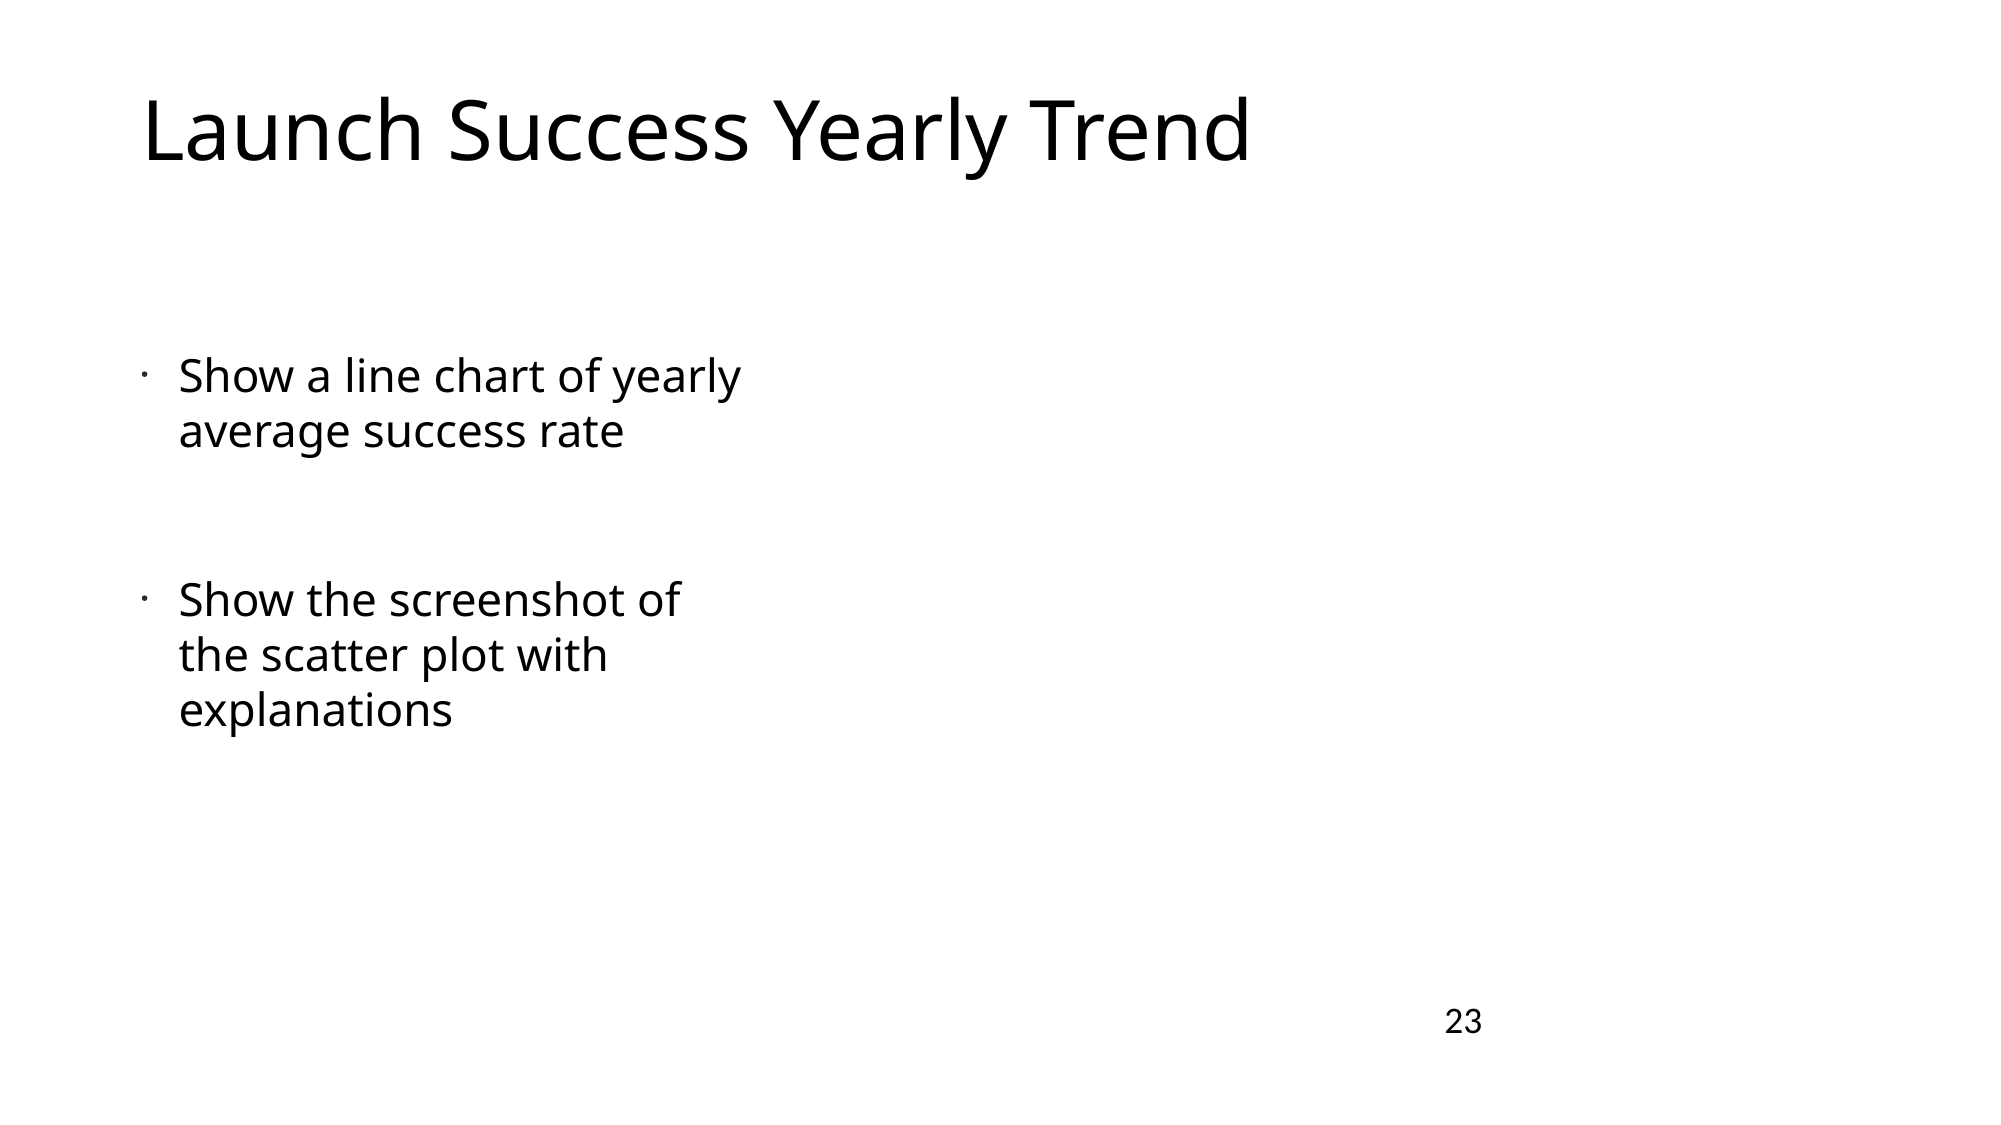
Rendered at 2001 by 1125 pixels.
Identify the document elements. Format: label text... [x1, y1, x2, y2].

list Show a line chart of yearly average success rate Show the screenshot of the scatter plot with explanations [126, 339, 772, 965]
slide_number <szám> [1429, 988, 1880, 1055]
text_box Launch Success Yearly Trend [126, 88, 1852, 179]
